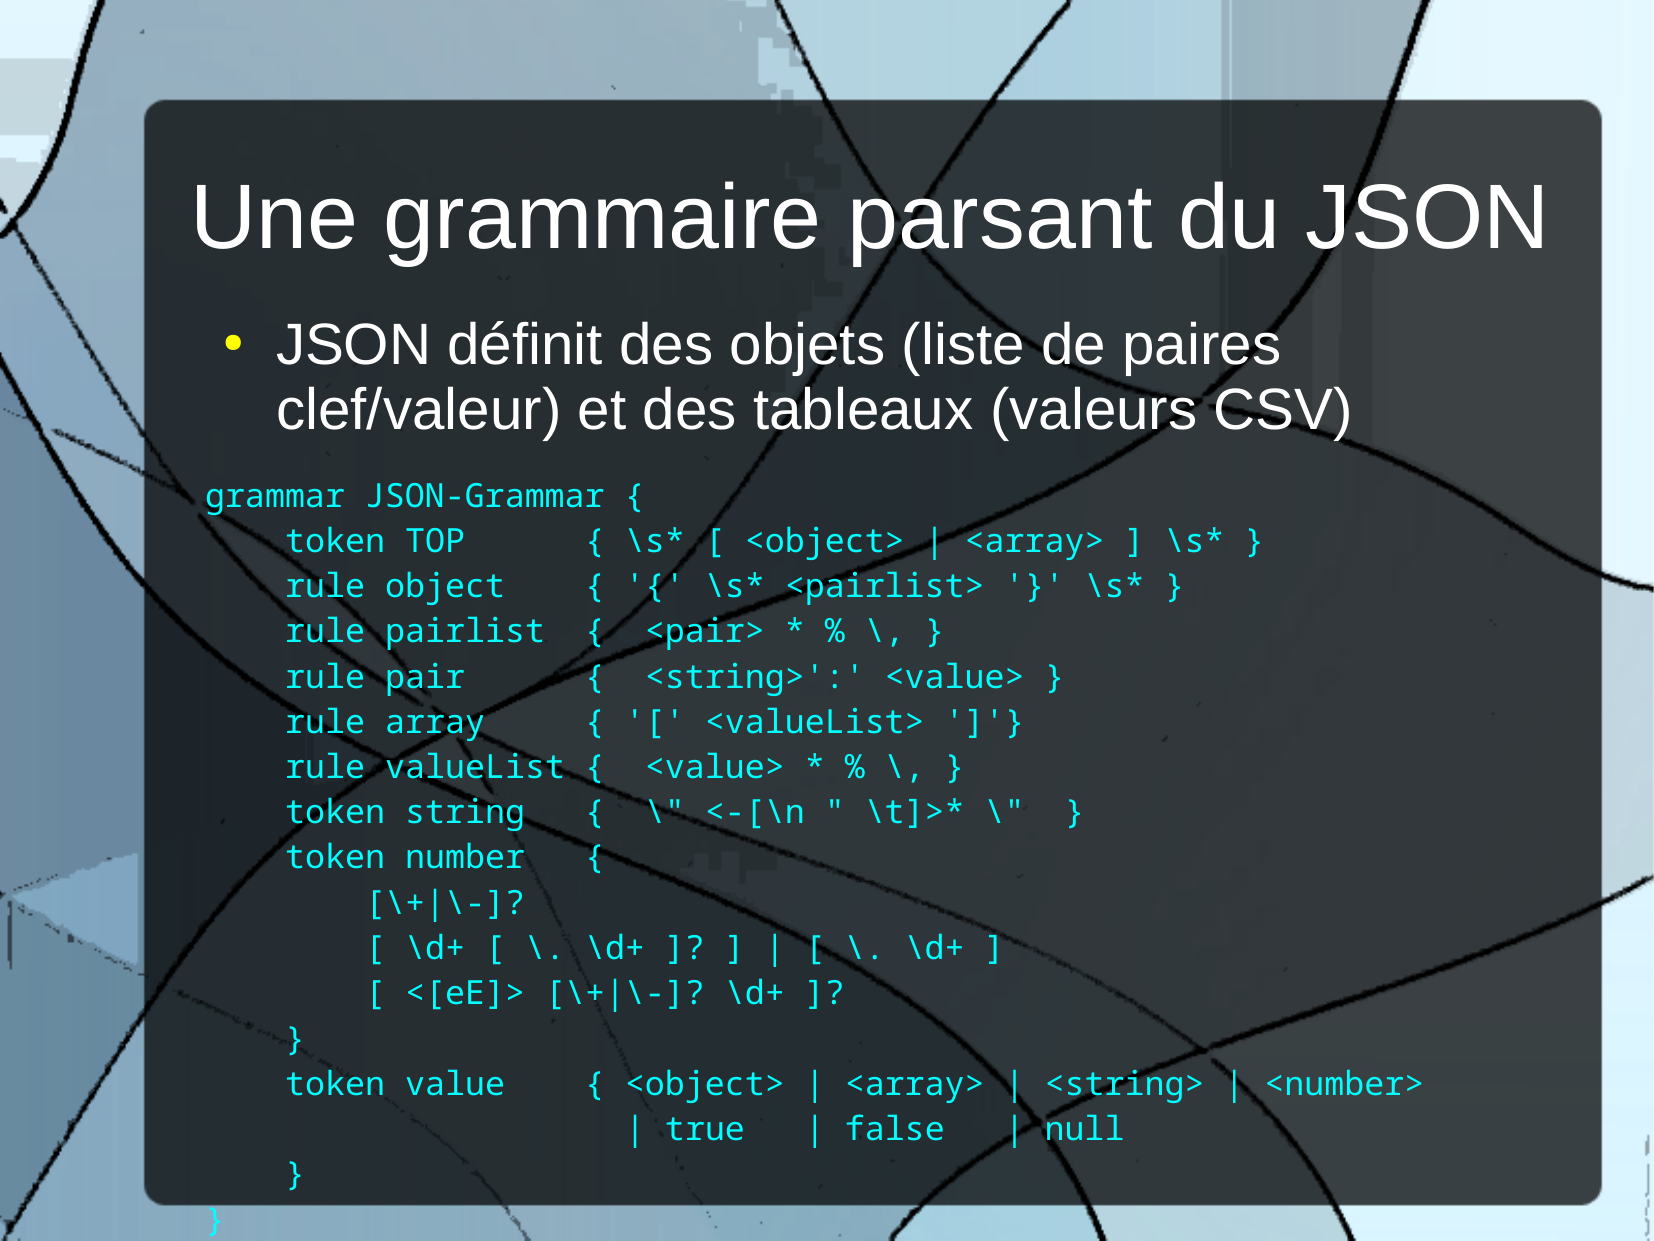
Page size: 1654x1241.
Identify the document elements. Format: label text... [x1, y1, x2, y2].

list JSON définit des objets (liste de paires clef/valeur) et des tableaux (valeurs CSV) grammar JSON-Grammar { token TOP { \s* [ <object> | <array> ] \s* } rule object { '{' \s* <pairlist> '}' \s* } rule pairlist { <pair> * % \, } rule pair { <string>':' <value> } rule array { '[' <valueList> ']'} rule valueList { <value> * % \, } token string { \" <-[\n " \t]>* \" } token number { [\+|\-]? [ \d+ [ \. \d+ ]? ] | [ \. \d+ ] [ <[eE]> [\+|\-]? \d+ ]? } token value { <object> | <array> | <string> | <number> | true | false | null } } [205, 312, 1570, 1241]
picture [0, 0, 1654, 1241]
title Une grammaire parsant du JSON [159, 108, 1583, 325]
